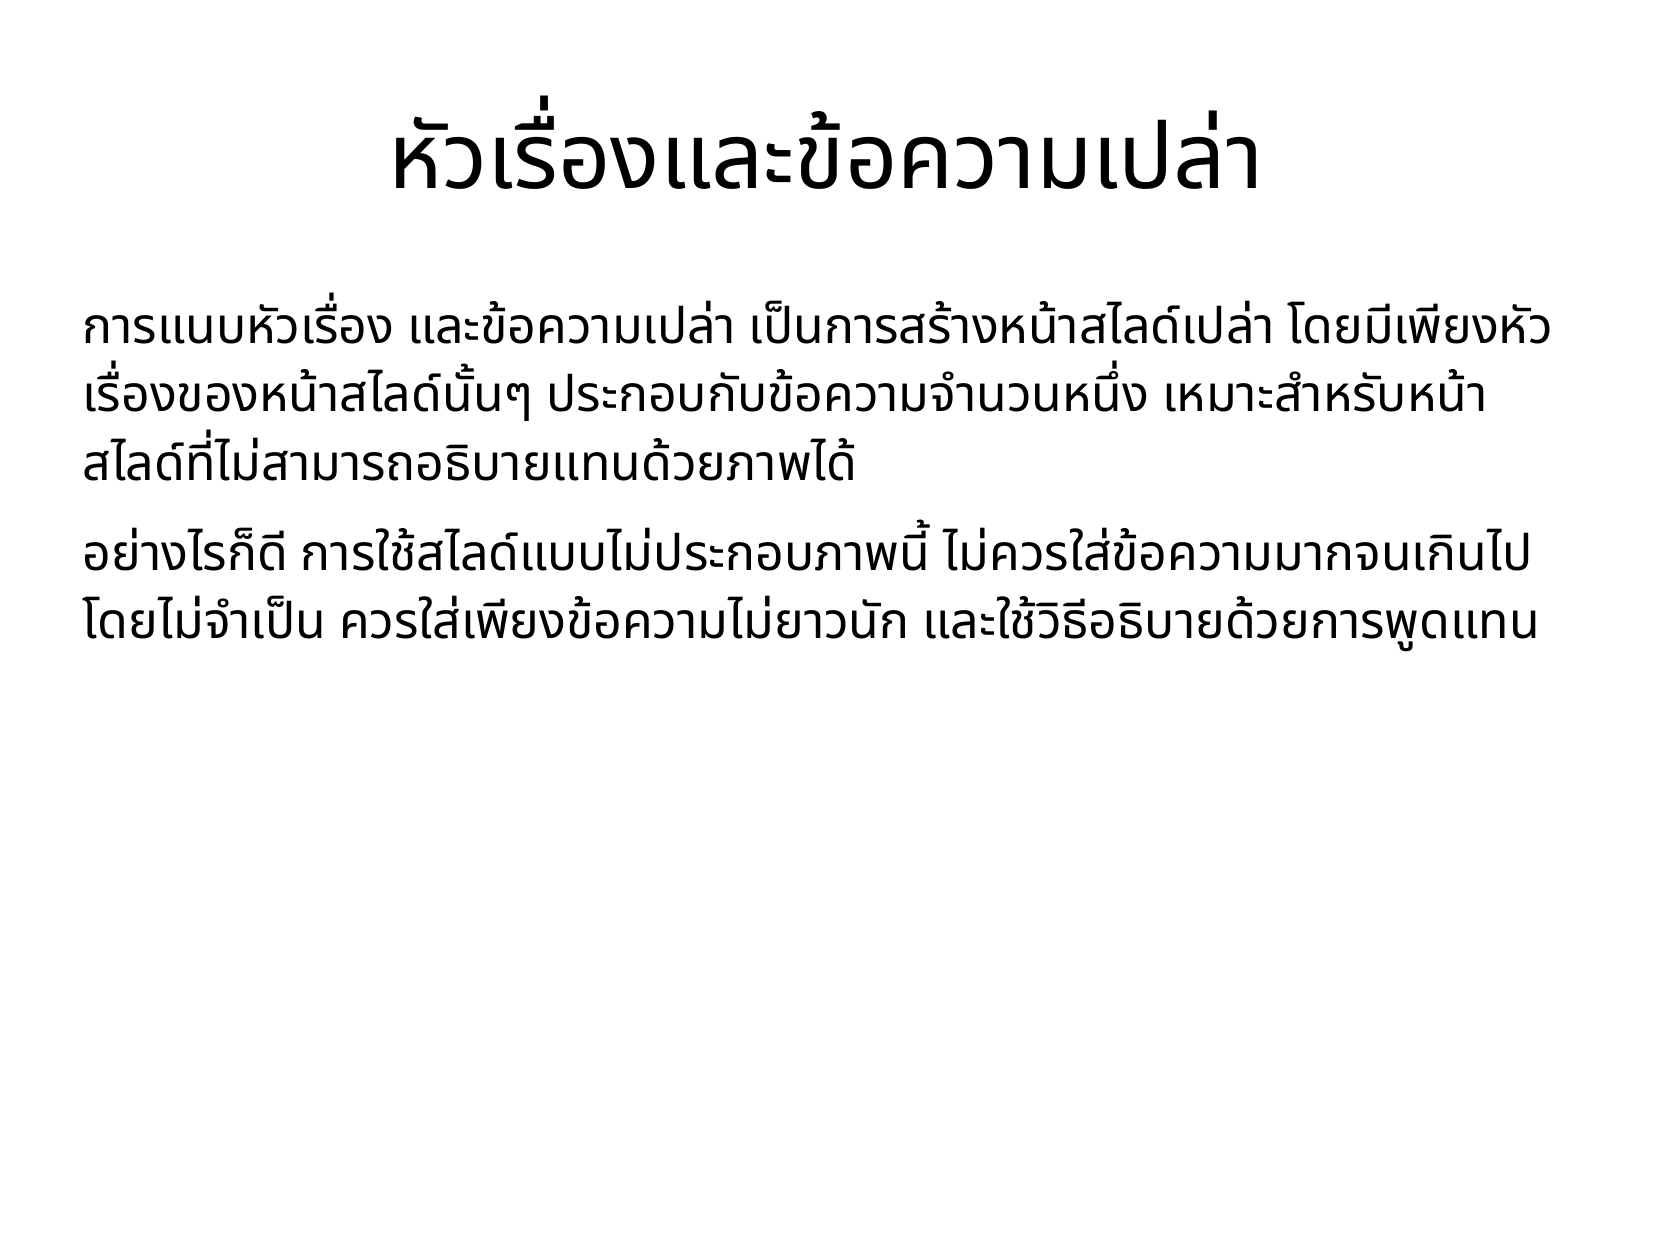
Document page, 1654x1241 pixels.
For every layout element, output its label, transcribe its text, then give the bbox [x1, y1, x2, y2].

list การแนบหัวเรื่อง และข้อความเปล่า เป็นการสร้างหน้าสไลด์เปล่า โดยมีเพียงหัวเรื่องของหน้าสไลด์นั้นๆ ประกอบกับข้อความจำนวนหนึ่ง เหมาะสำหรับหน้าสไลด์ที่ไม่สามารถอธิบายแทนด้วยภาพได้ อย่างไรก็ดี การใช้สไลด์แบบไม่ประกอบภาพนี้ ไม่ควรใส่ข้อความมากจนเกินไปโดยไม่จำเป็น ควรใส่เพียงข้อความไม่ยาวนัก และใช้วิธีอธิบายด้วยการพูดแทน [82, 290, 1571, 1109]
title หัวเรื่องและข้อความเปล่า [82, 56, 1571, 250]
